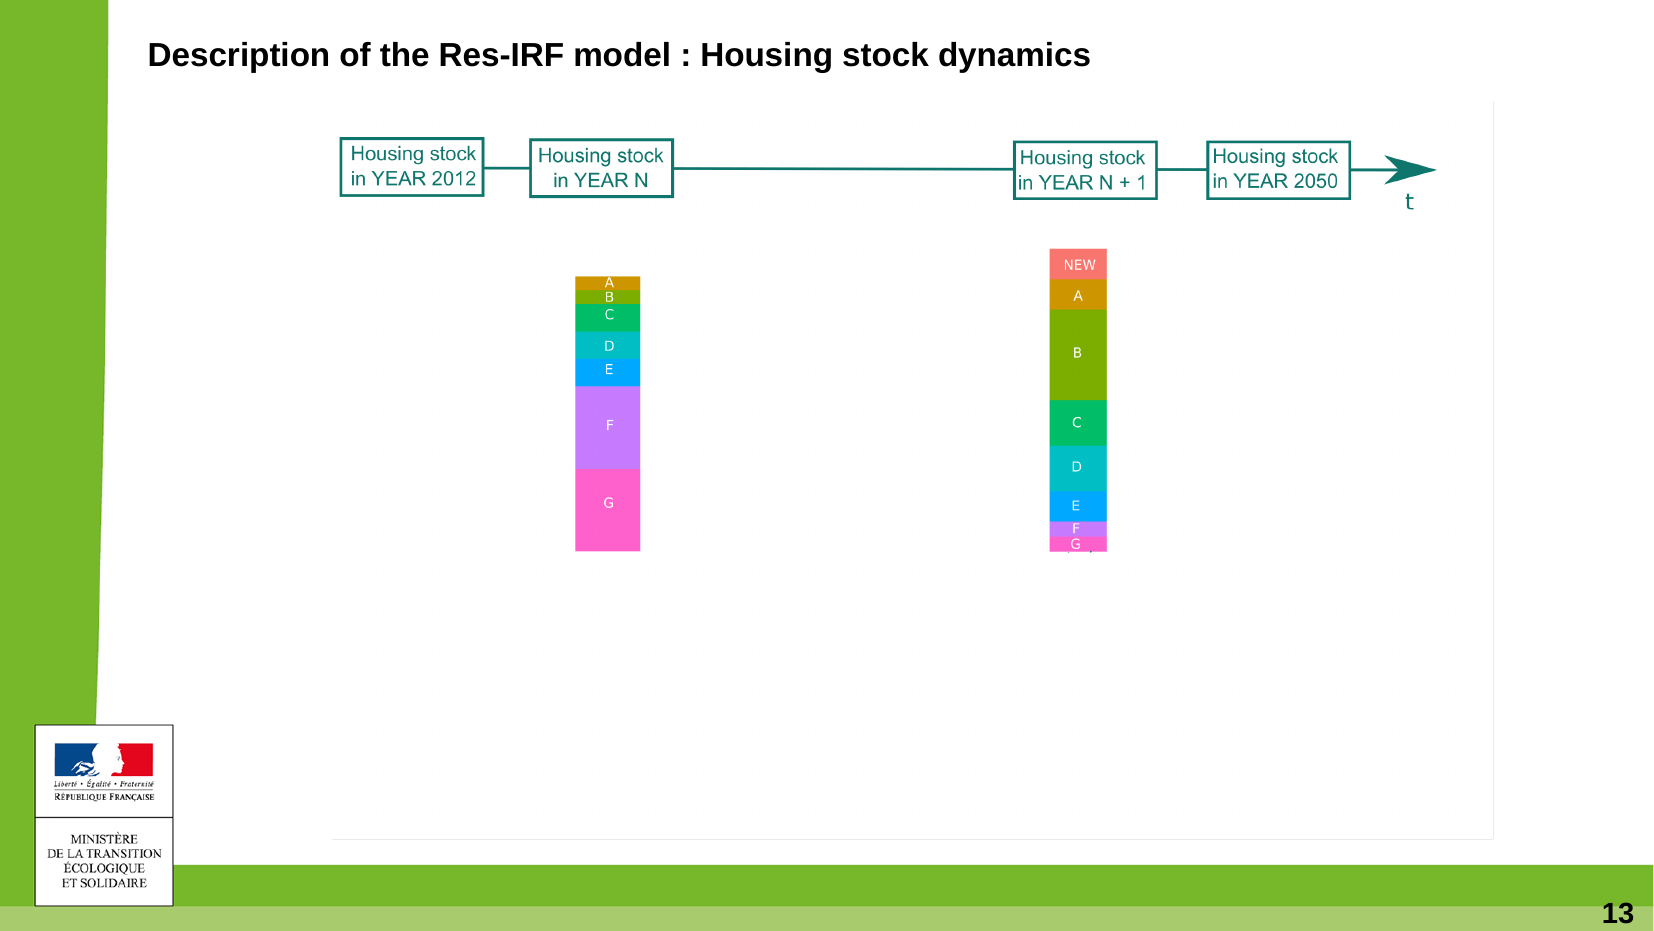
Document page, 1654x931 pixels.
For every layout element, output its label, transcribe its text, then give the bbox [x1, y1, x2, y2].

text_box Description of the Res-IRF model : Housing stock dynamics [147, 17, 1450, 94]
picture [0, 0, 1654, 931]
